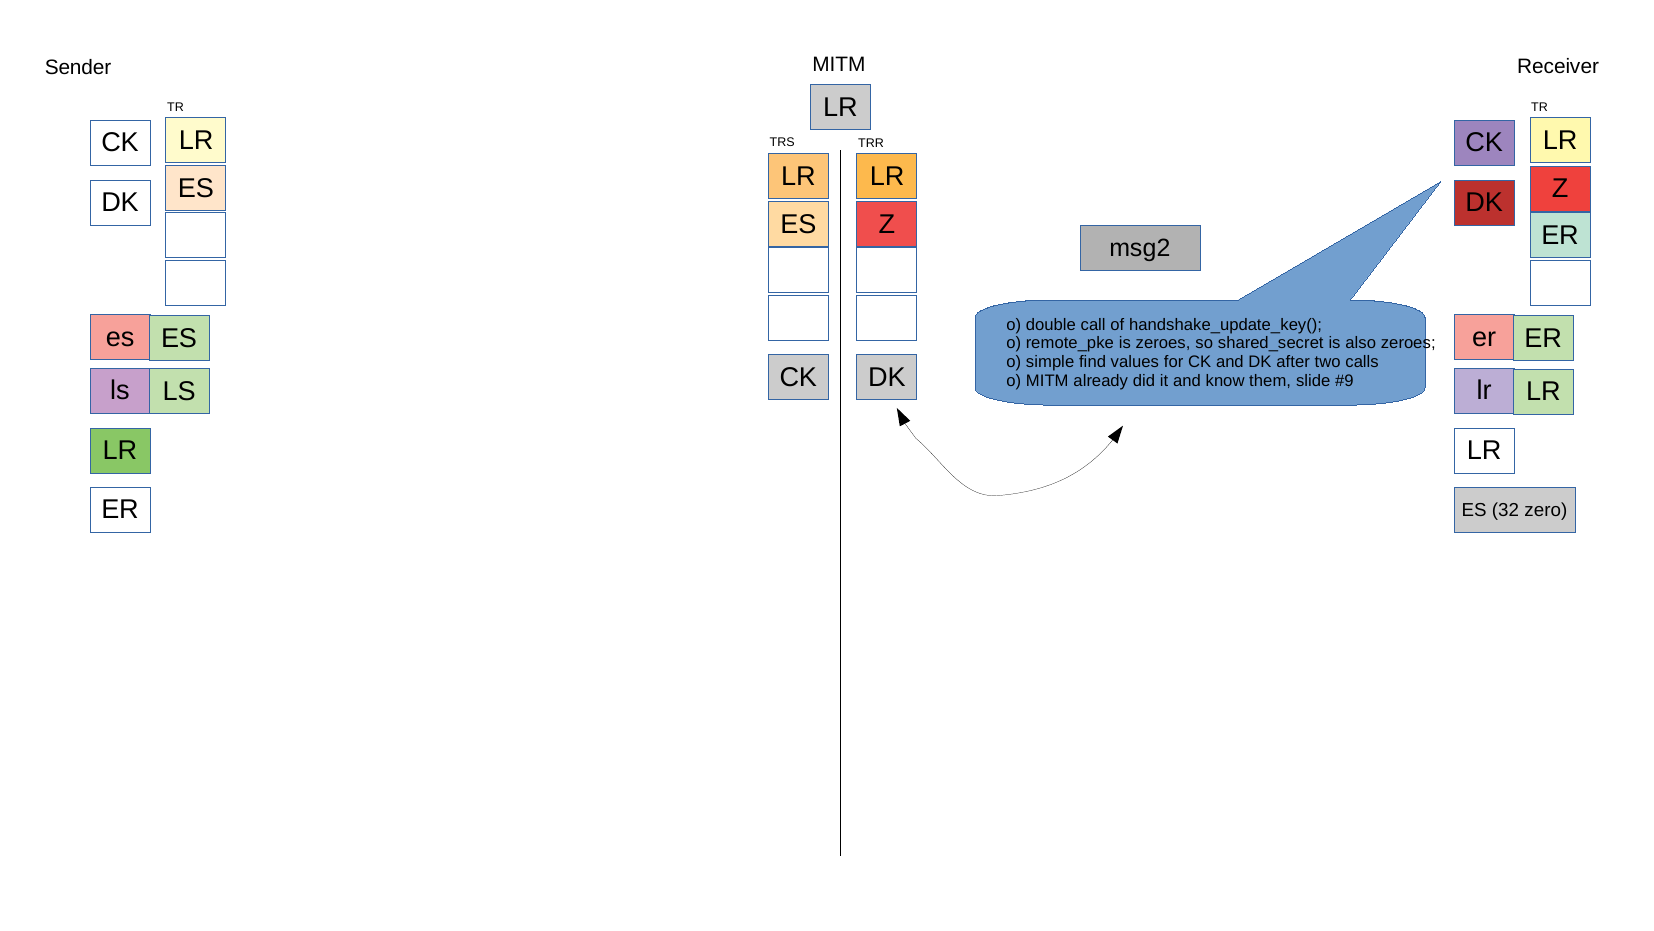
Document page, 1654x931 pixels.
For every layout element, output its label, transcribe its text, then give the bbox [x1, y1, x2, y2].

text_box er [1454, 314, 1515, 360]
text_box LS [149, 368, 210, 414]
text_box LR [90, 428, 151, 474]
text_box ER [90, 487, 151, 533]
text_box ER [1513, 315, 1574, 361]
text_box LR [768, 153, 829, 199]
text_box ES (32 zero) [1454, 487, 1576, 533]
text_box DK [90, 180, 151, 226]
text_box [856, 247, 917, 293]
text_box TRS [754, 128, 815, 172]
text_box es [90, 314, 151, 360]
text_box ES [768, 201, 829, 247]
text_box o) double call of handshake_update_key(); o) remote_pke is zeroes, so shared_secret is also zeroes; o) simple find values for CK and DK after two calls o) MITM already did it and know them, slide #9 [975, 181, 1441, 406]
text_box LR [1530, 117, 1591, 163]
text_box LR [1513, 369, 1574, 415]
text_box ES [165, 165, 226, 211]
text_box MITM [797, 45, 886, 91]
text_box DK [856, 354, 917, 400]
text_box LR [165, 117, 226, 163]
text_box ER [1530, 212, 1591, 258]
text_box Z [856, 201, 917, 247]
text_box [768, 247, 829, 293]
text_box TR [1516, 92, 1577, 136]
text_box CK [768, 354, 829, 400]
text_box LR [1454, 428, 1515, 474]
text_box LR [856, 153, 917, 199]
text_box [856, 295, 917, 341]
text_box lr [1454, 368, 1515, 414]
text_box DK [1454, 180, 1515, 226]
text_box [768, 295, 829, 341]
text_box CK [90, 120, 151, 166]
text_box Receiver [1502, 47, 1654, 93]
text_box LR [810, 84, 871, 130]
text_box CK [1454, 120, 1515, 166]
text_box msg2 [1080, 225, 1201, 271]
text_box TRR [843, 128, 904, 172]
text_box TR [152, 92, 213, 136]
text_box Z [1530, 166, 1591, 212]
text_box [165, 212, 226, 258]
text_box Sender [30, 48, 196, 94]
text_box [1530, 260, 1591, 306]
text_box ES [149, 315, 210, 361]
text_box ls [90, 368, 149, 414]
text_box [165, 260, 226, 306]
